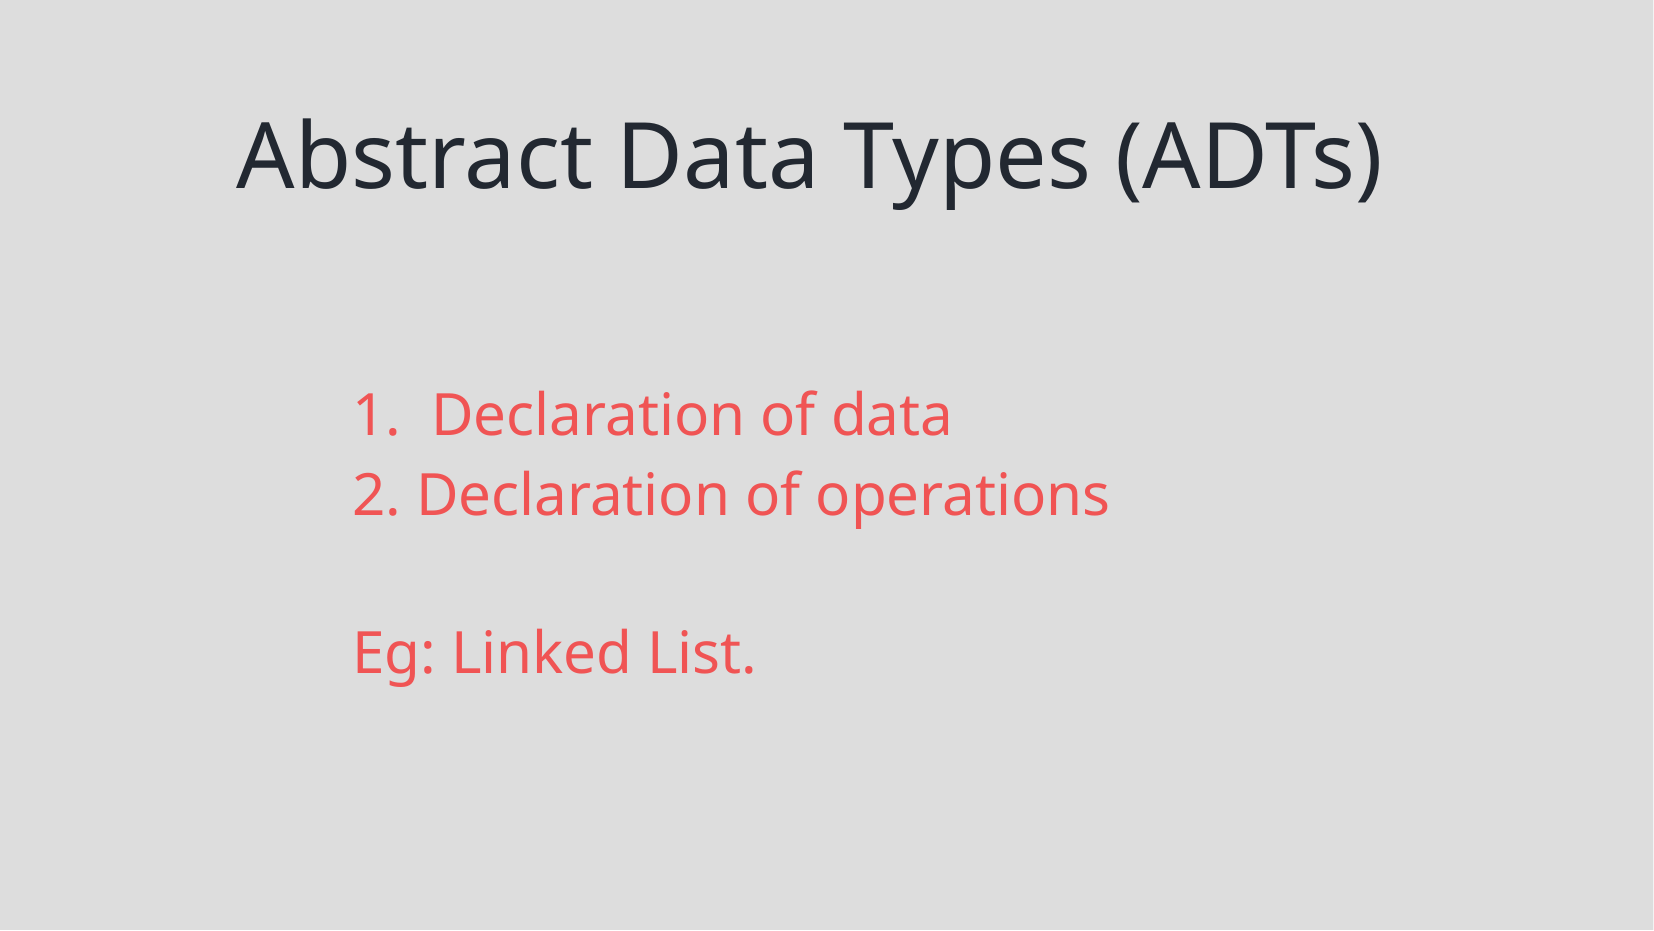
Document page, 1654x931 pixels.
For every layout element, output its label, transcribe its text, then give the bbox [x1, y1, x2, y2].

title Abstract Data Types (ADTs) [82, 75, 1538, 231]
text_box 1. Declaration of data 2. Declaration of operations Eg: Linked List. [337, 366, 1500, 669]
